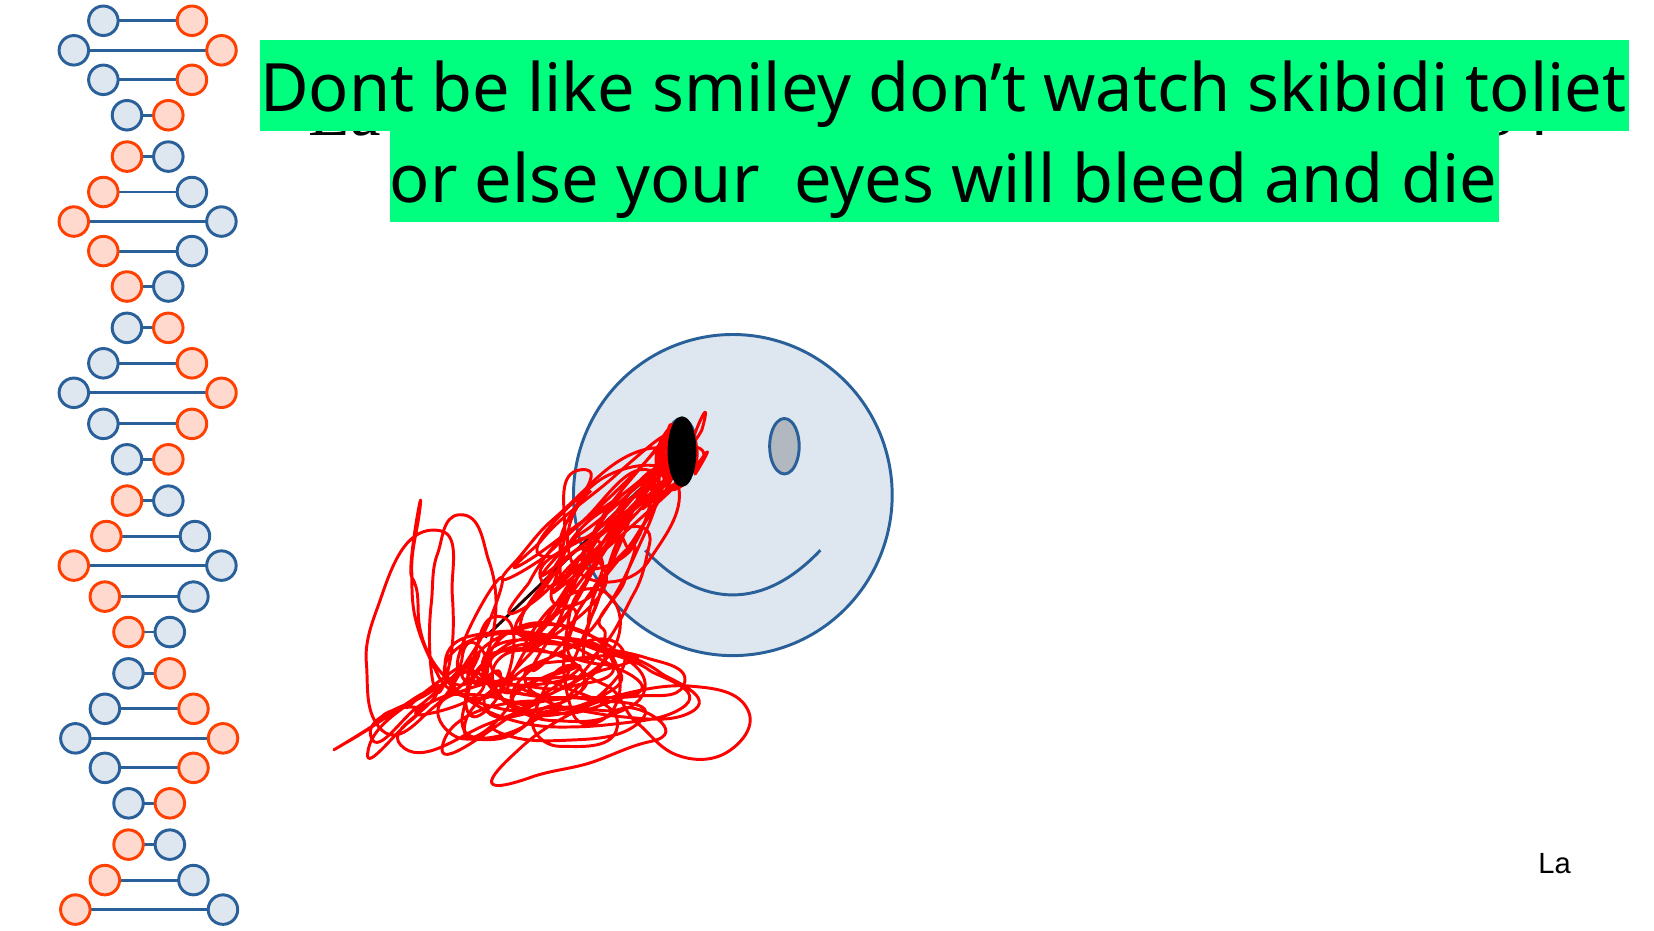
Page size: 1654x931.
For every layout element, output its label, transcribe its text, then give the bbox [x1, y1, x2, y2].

text_box [648, 456, 654, 464]
text_box [649, 491, 677, 556]
text_box [607, 510, 615, 517]
text_box [608, 552, 632, 580]
text_box [626, 471, 645, 489]
text_box [585, 515, 601, 528]
text_box [591, 477, 610, 492]
text_box [616, 574, 640, 611]
text_box [575, 334, 893, 656]
text_box [629, 535, 648, 575]
subtitle Dont be like smiley don’t watch skibidi toliet or else your eyes will bleed and die [227, 37, 1654, 224]
text_box [603, 546, 613, 564]
text_box [618, 544, 625, 554]
text_box [631, 450, 652, 465]
text_box [606, 583, 619, 595]
text_box [573, 472, 589, 498]
text_box [630, 509, 647, 524]
text_box [574, 469, 634, 524]
text_box [594, 570, 600, 579]
text_box [604, 455, 635, 475]
text_box [625, 528, 638, 543]
text_box [580, 527, 594, 537]
